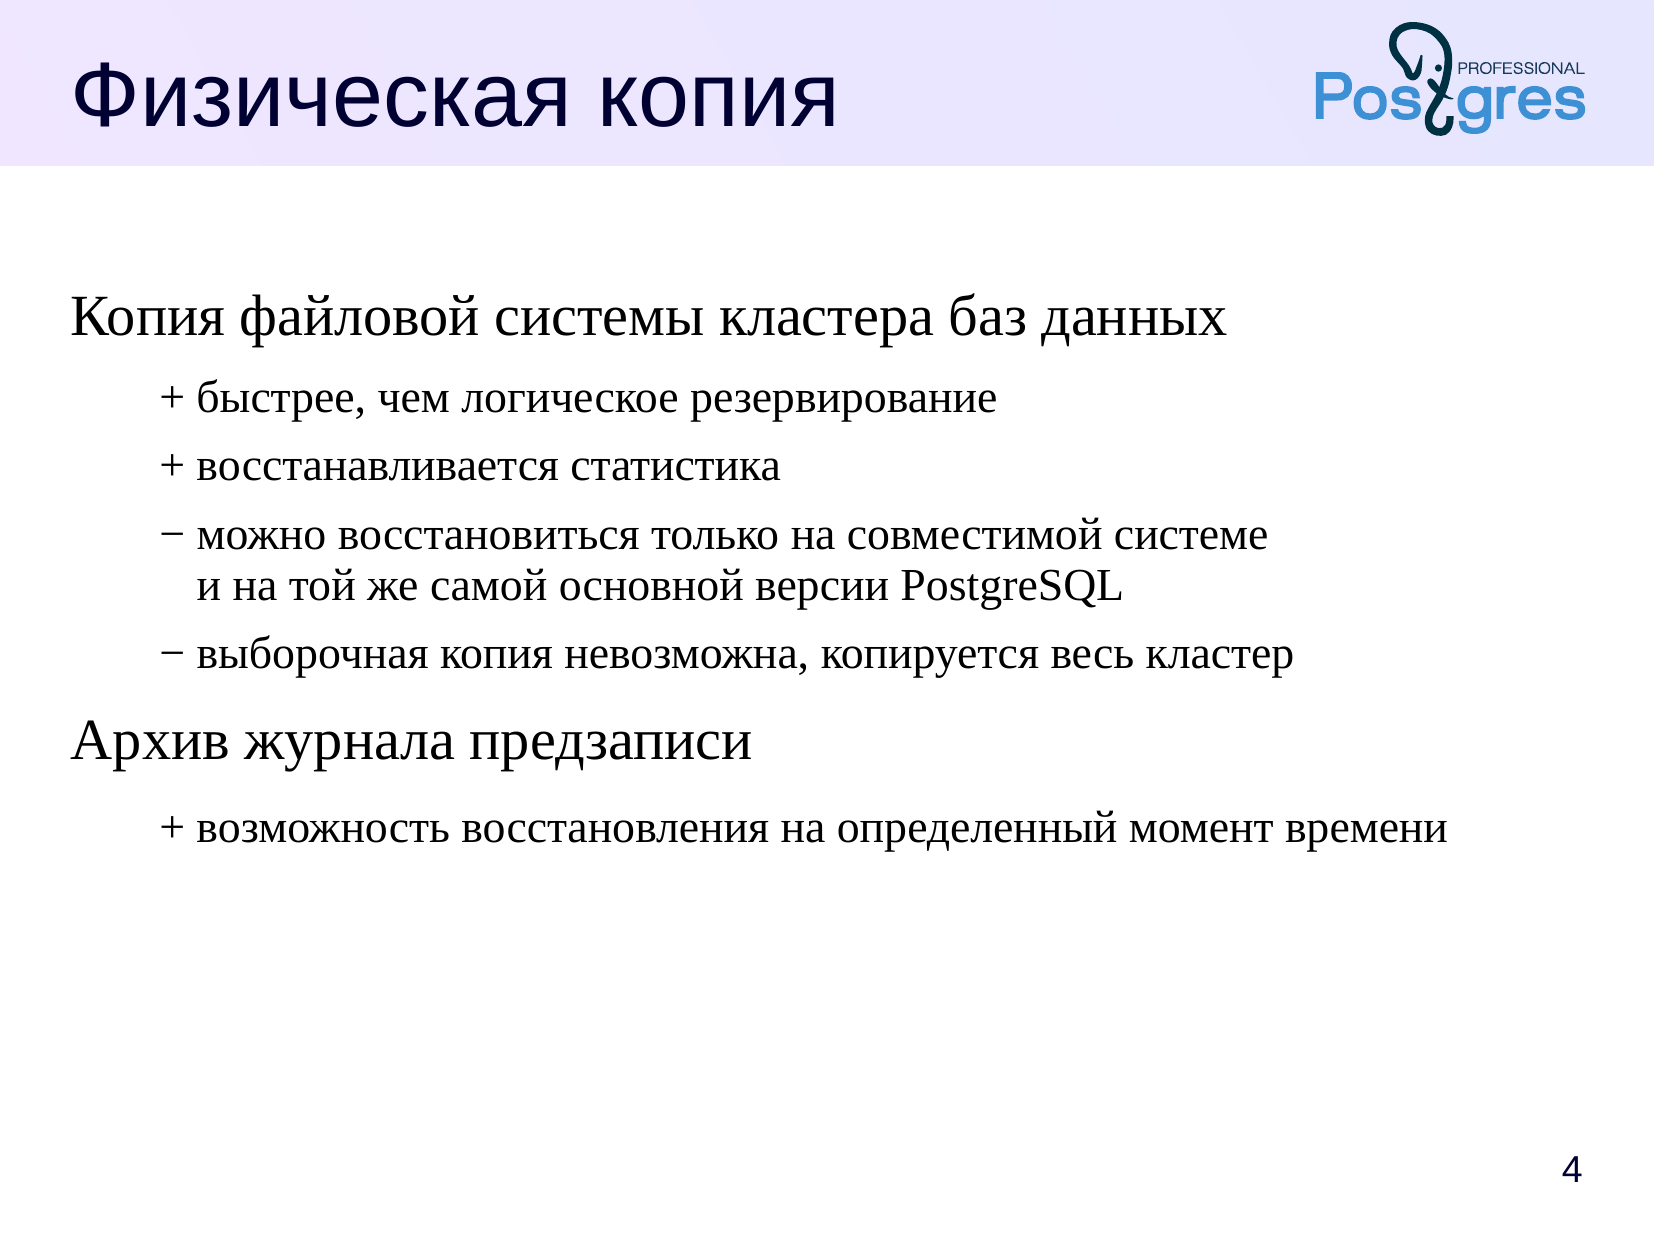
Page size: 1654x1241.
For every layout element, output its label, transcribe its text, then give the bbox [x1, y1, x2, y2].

list Копия файловой системы кластера баз данных + быстрее, чем логическое резервирование + восстанавливается статистика − можно восстановиться только на совместимой системе − и на той же самой основной версии PostgreSQL − выборочная копия невозможна, копируется весь кластер Архив журнала предзаписи + возможность восстановления на определенный момент времени [70, 283, 1583, 1141]
title Физическая копия [70, 43, 1241, 147]
